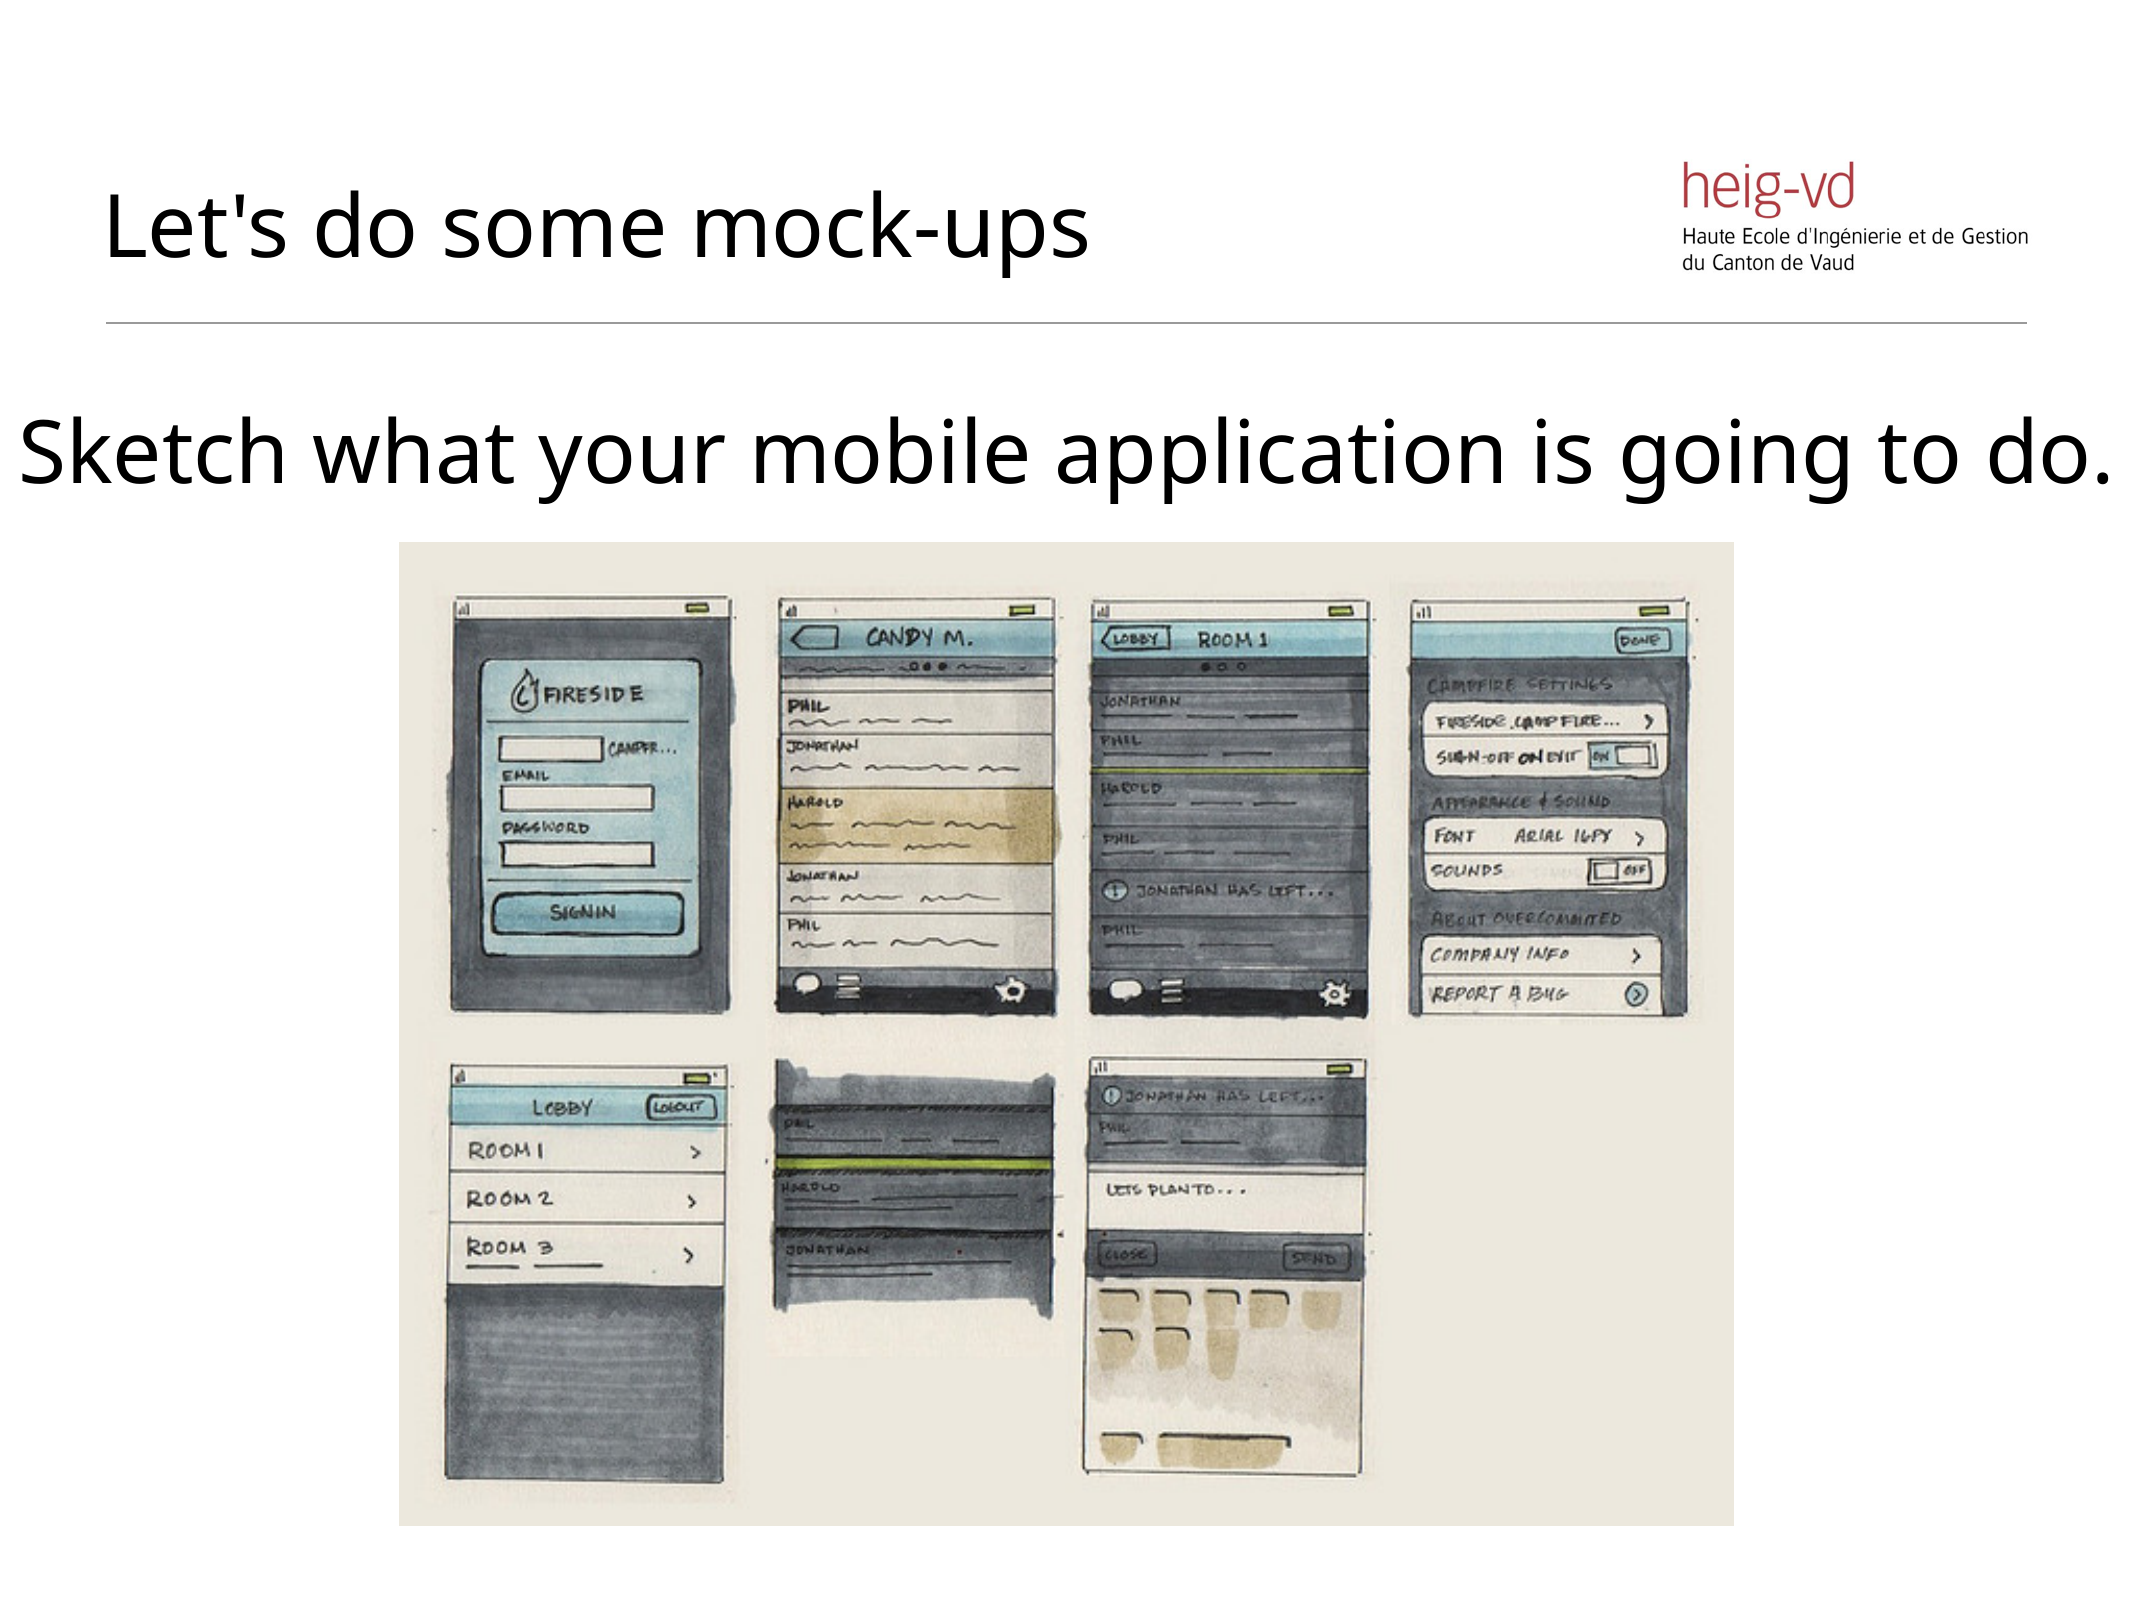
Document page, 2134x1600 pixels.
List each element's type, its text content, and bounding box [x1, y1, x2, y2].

title Let's do some mock-ups [93, 54, 2040, 284]
picture [399, 542, 1734, 1526]
text_box Sketch what your mobile application is going to do. [9, 387, 2124, 510]
